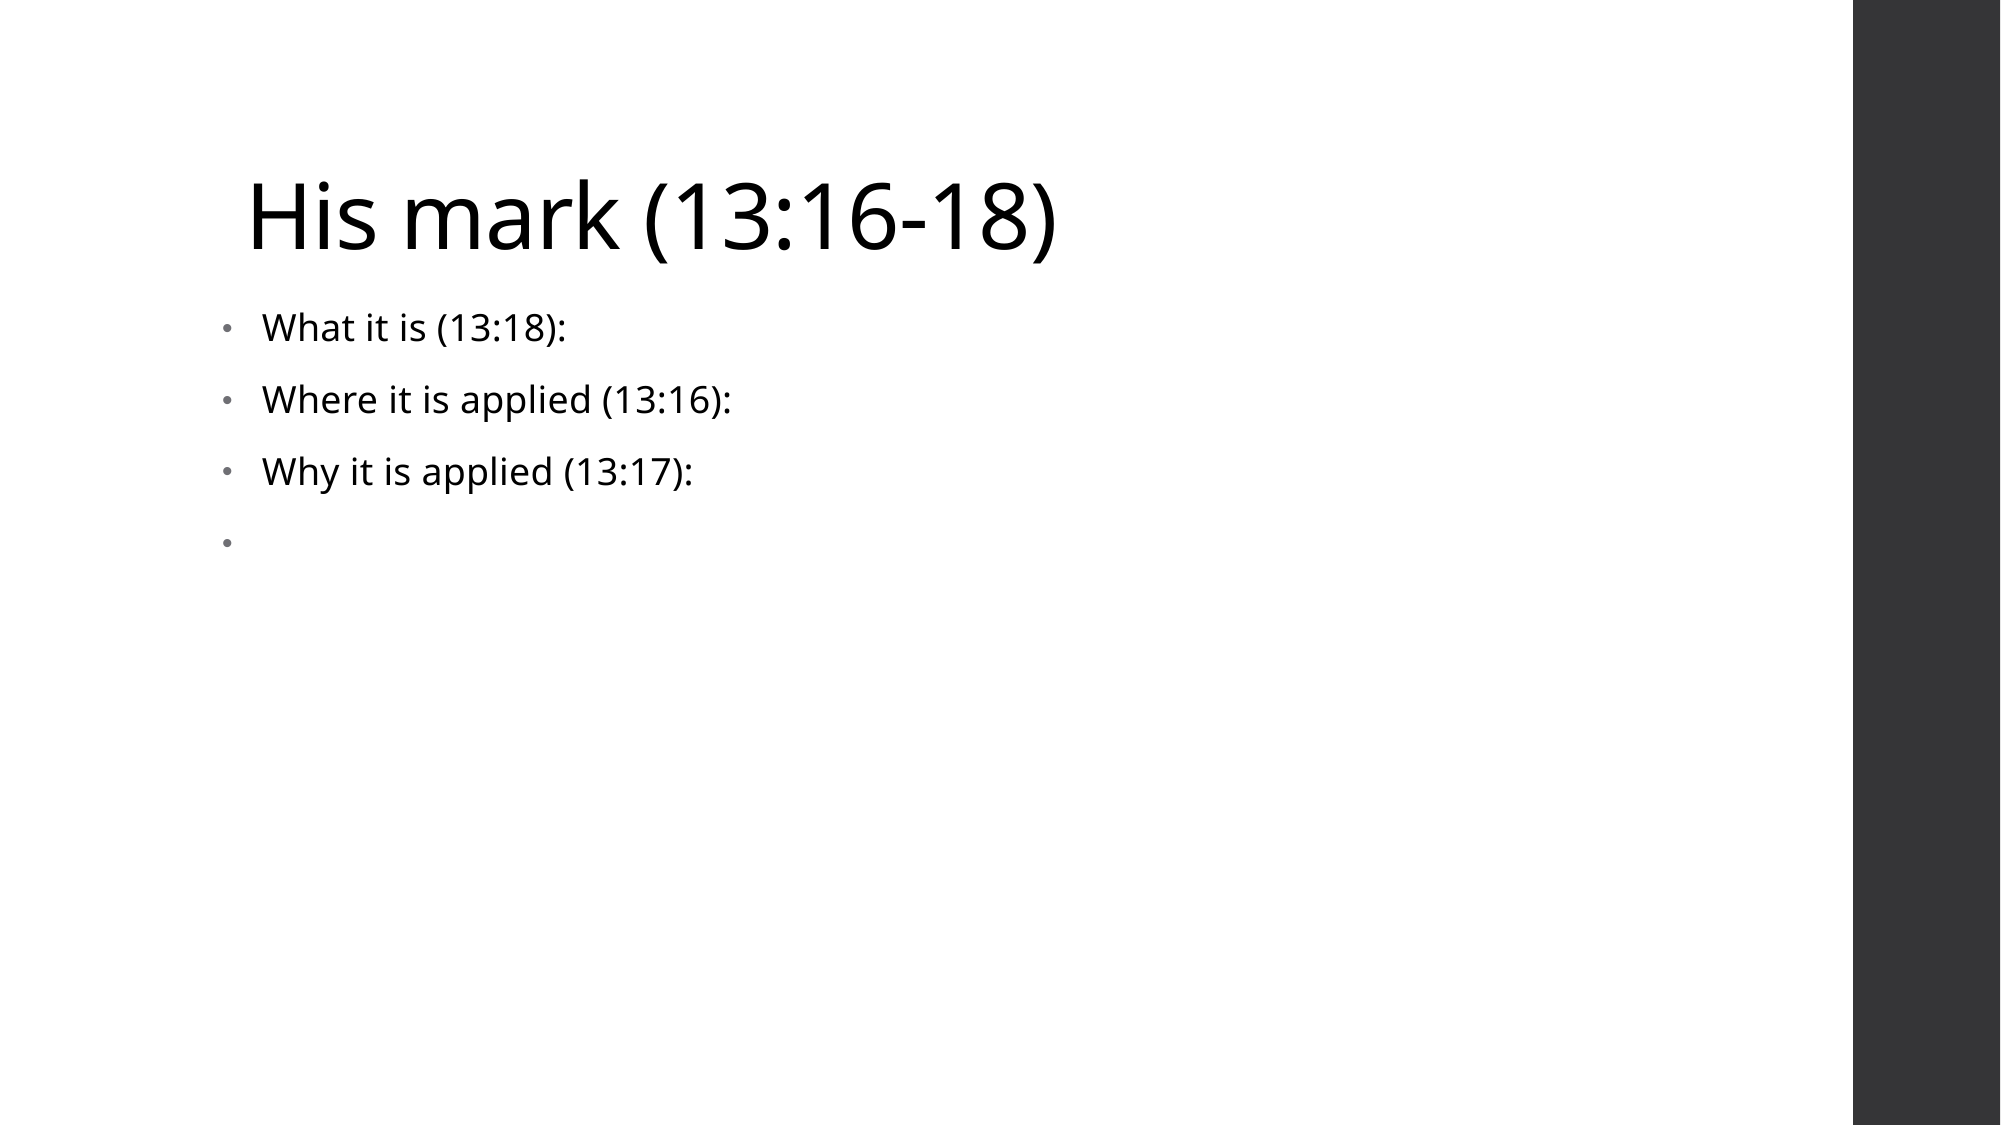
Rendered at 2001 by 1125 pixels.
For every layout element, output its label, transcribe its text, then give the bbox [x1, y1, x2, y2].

list What it is (13:18): Where it is applied (13:16): Why it is applied (13:17): [206, 299, 1617, 1014]
title His mark (13:16-18) [206, 60, 1797, 278]
